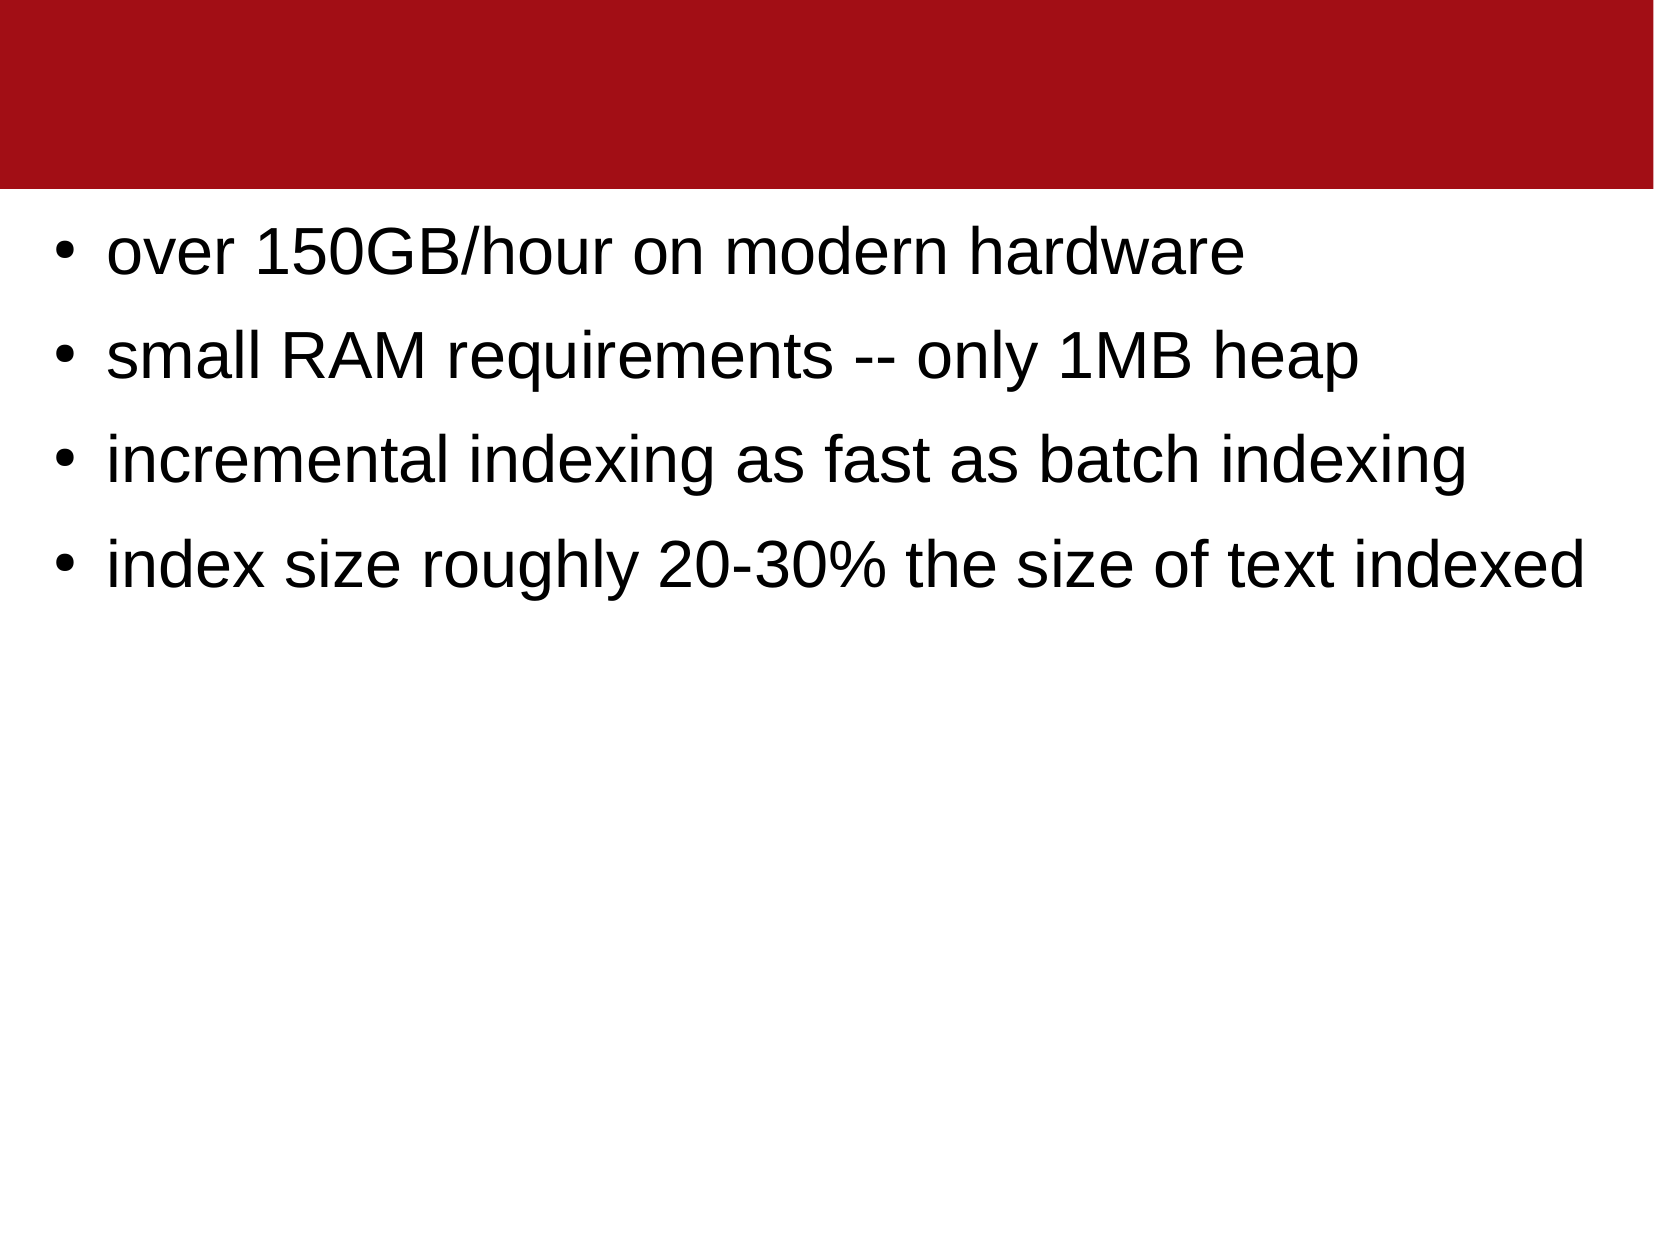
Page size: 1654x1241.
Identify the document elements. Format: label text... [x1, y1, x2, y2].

list over 150GB/hour on modern hardware small RAM requirements -- only 1MB heap incremental indexing as fast as batch indexing index size roughly 20-30% the size of text indexed [35, 213, 1619, 1170]
